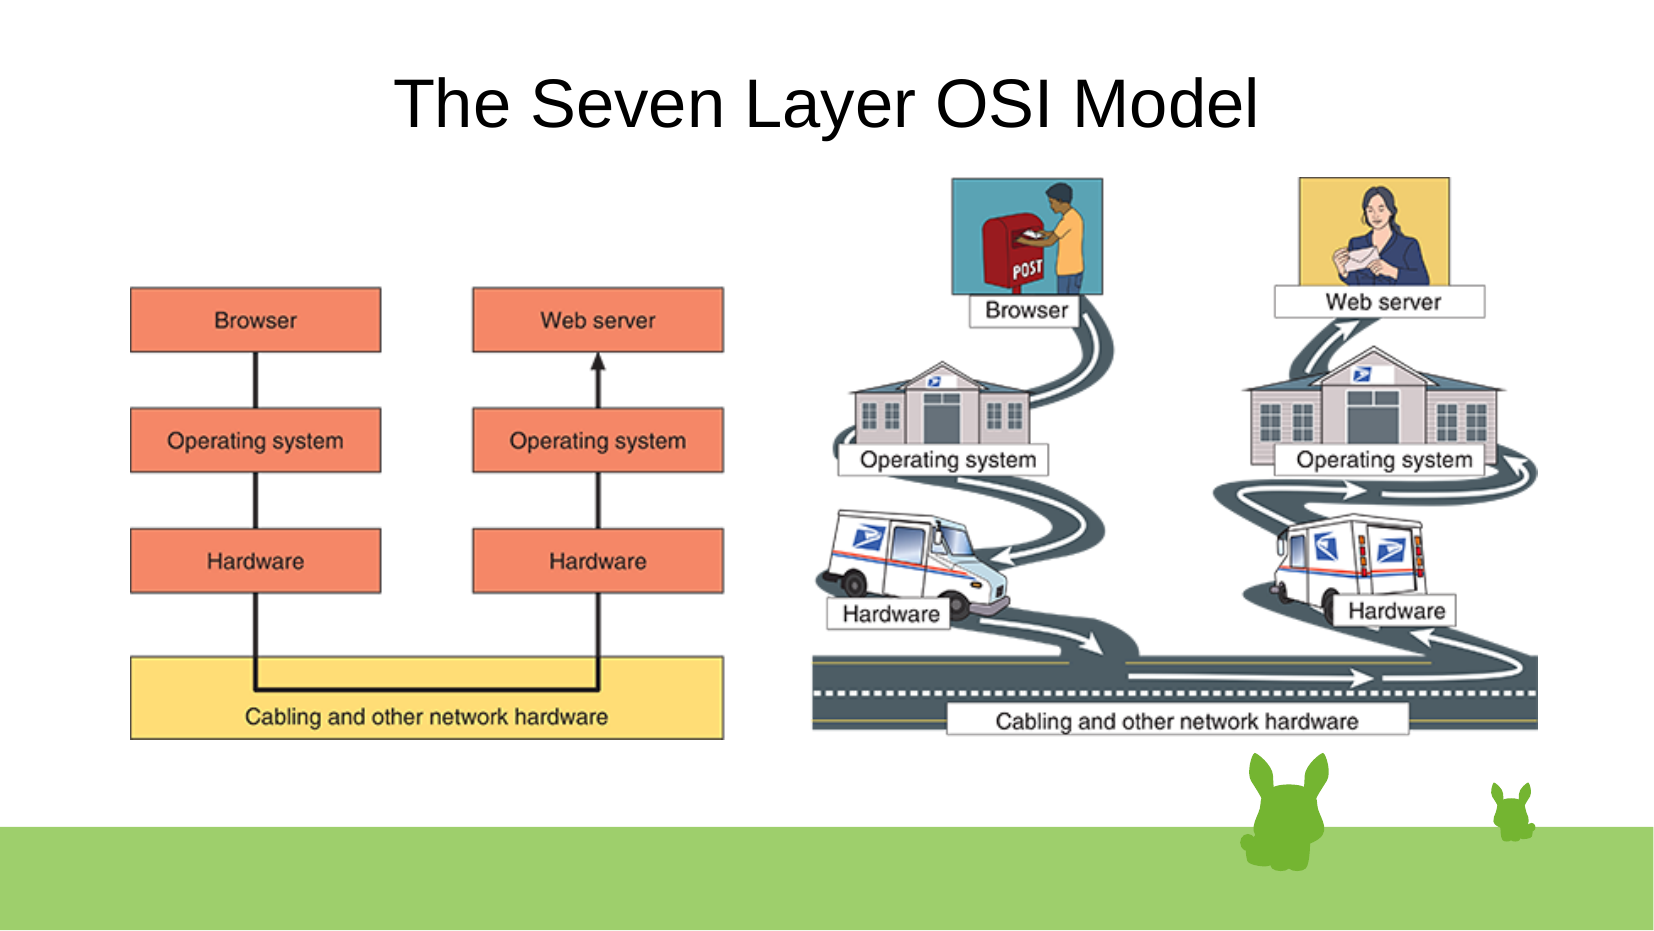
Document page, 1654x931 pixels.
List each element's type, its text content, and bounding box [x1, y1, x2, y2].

title The Seven Layer OSI Model [88, 29, 1565, 178]
picture [130, 177, 1538, 740]
